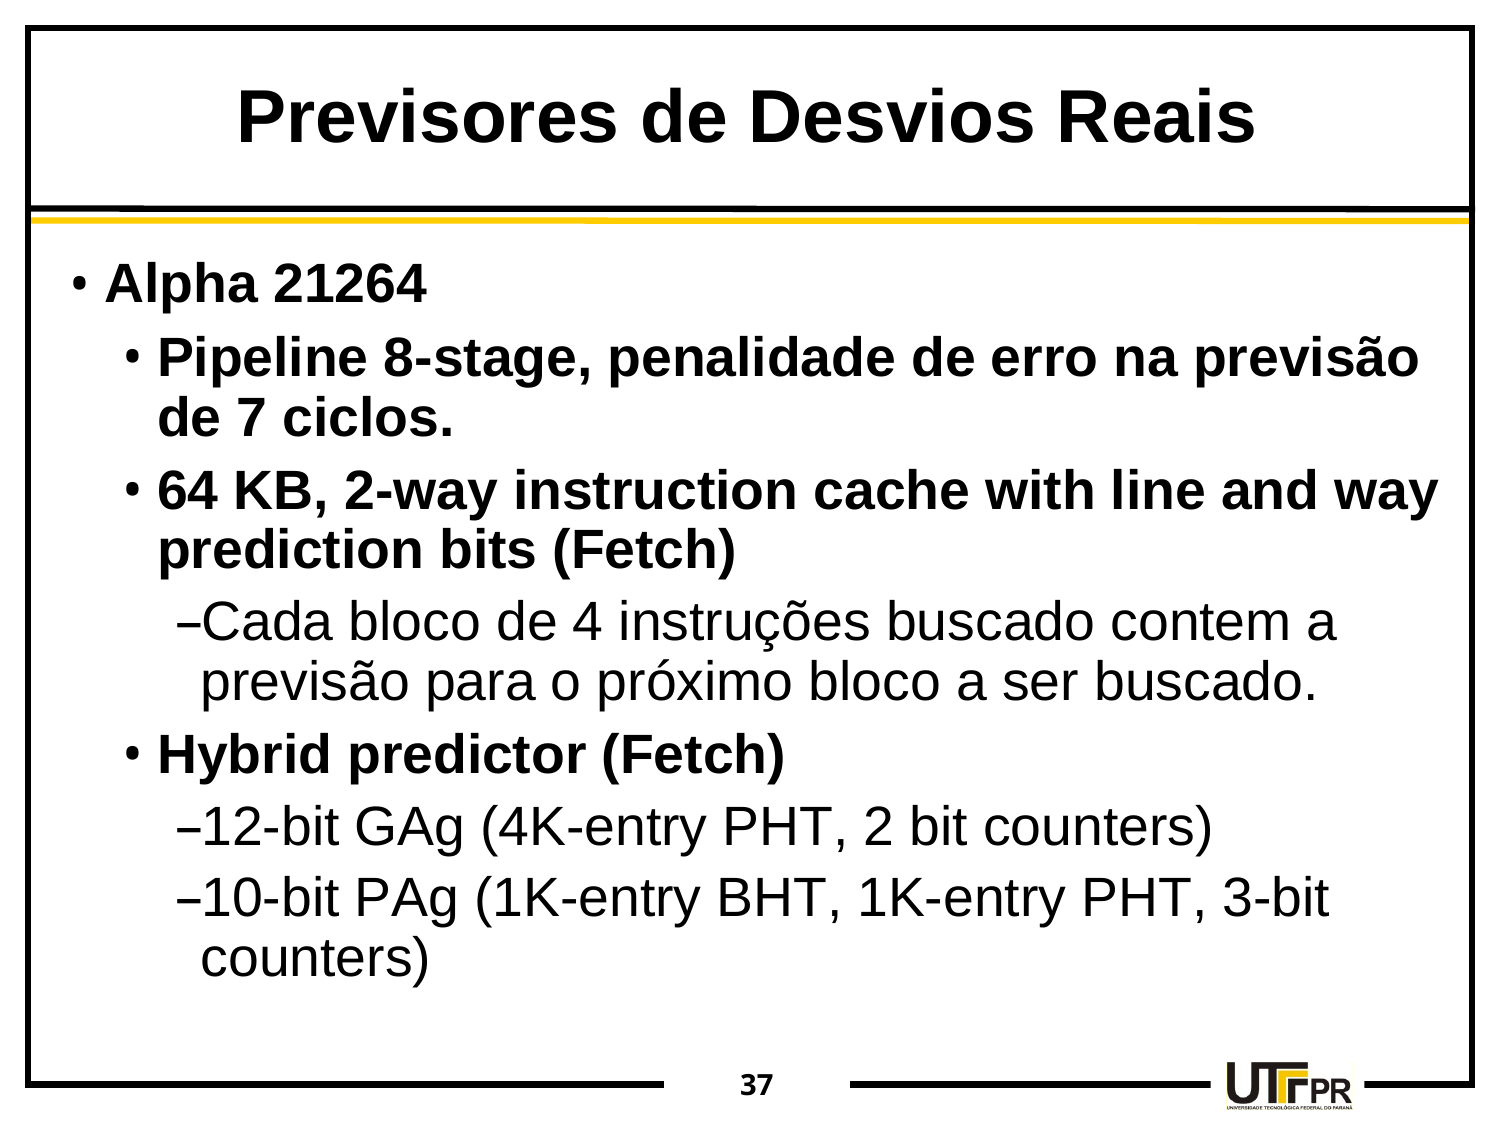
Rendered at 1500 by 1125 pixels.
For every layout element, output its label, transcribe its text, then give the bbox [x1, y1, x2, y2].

picture [1226, 1062, 1353, 1110]
list Alpha 21264 Pipeline 8-stage, penalidade de erro na previsão de 7 ciclos. 64 KB, 2-way instruction cache with line and way prediction bits (Fetch) Cada bloco de 4 instruções buscado contem a previsão para o próximo bloco a ser buscado. Hybrid predictor (Fetch) 12-bit GAg (4K-entry PHT, 2 bit counters) 10-bit PAg (1K-entry BHT, 1K-entry PHT, 3-bit counters) [55, 247, 1457, 1000]
title Previsores de Desvios Reais [23, 35, 1471, 201]
